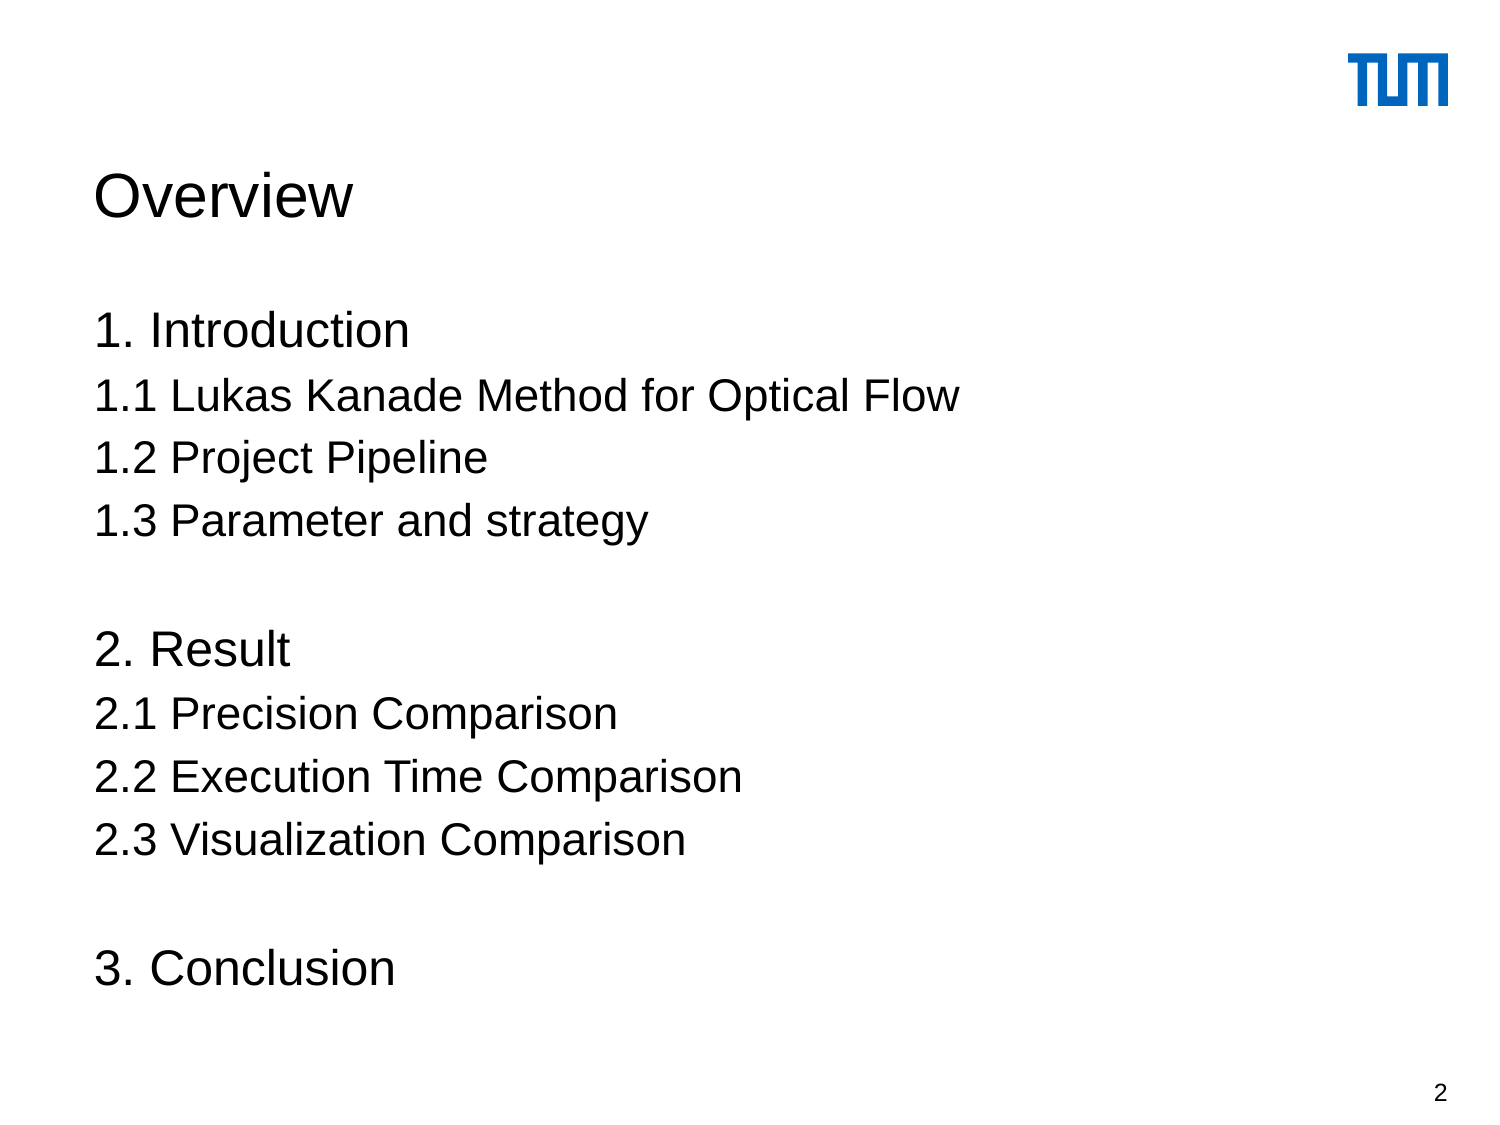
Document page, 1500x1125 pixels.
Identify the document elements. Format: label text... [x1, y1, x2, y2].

slide_number <number> [1111, 1061, 1448, 1122]
title Overview [93, 163, 1276, 231]
list 1. Introduction 1.1 Lukas Kanade Method for Optical Flow 1.2 Project Pipeline 1.3 Parameter and strategy 2. Result 2.1 Precision Comparison 2.2 Execution Time Comparison 2.3 Visualization Comparison 3. Conclusion [93, 289, 1409, 990]
